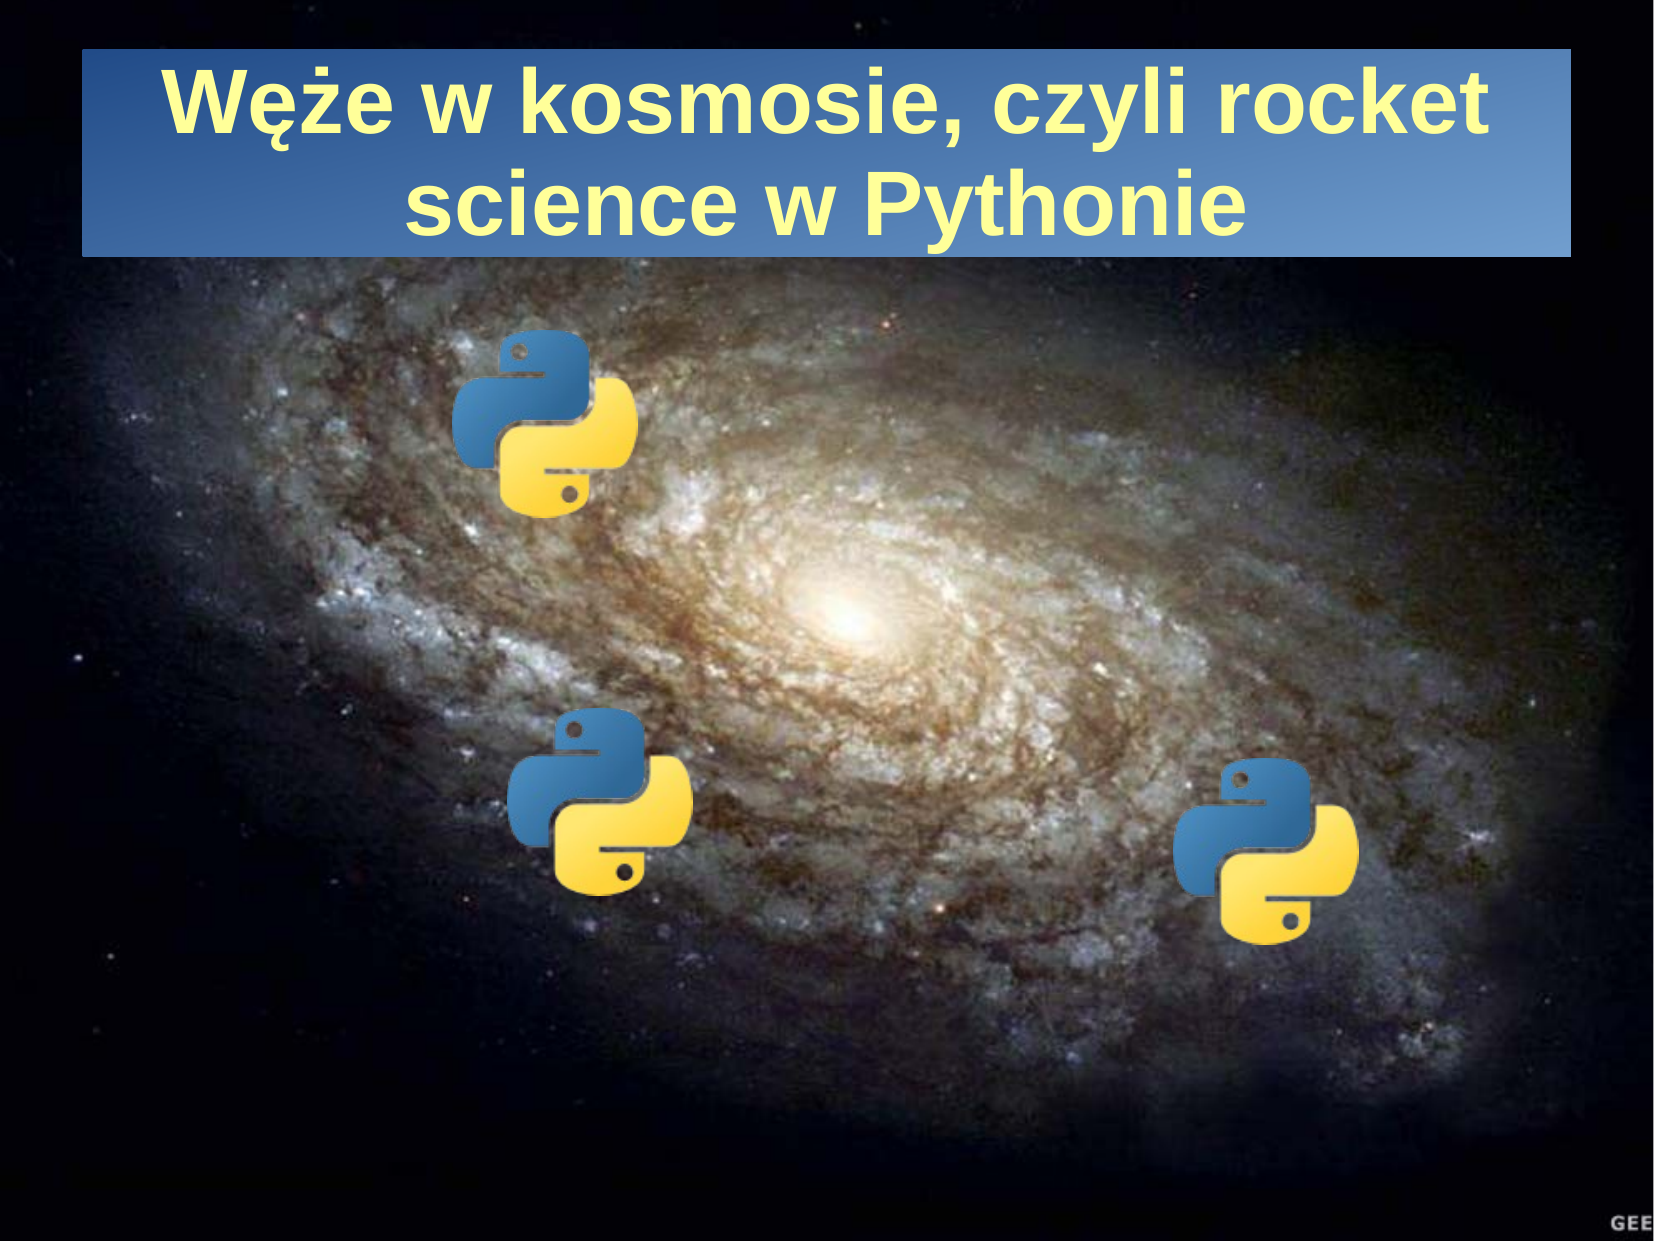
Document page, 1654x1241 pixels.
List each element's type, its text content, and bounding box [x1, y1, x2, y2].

title Węże w kosmosie, czyli rocket science w Pythonie [82, 49, 1571, 257]
picture [0, 0, 1654, 1241]
